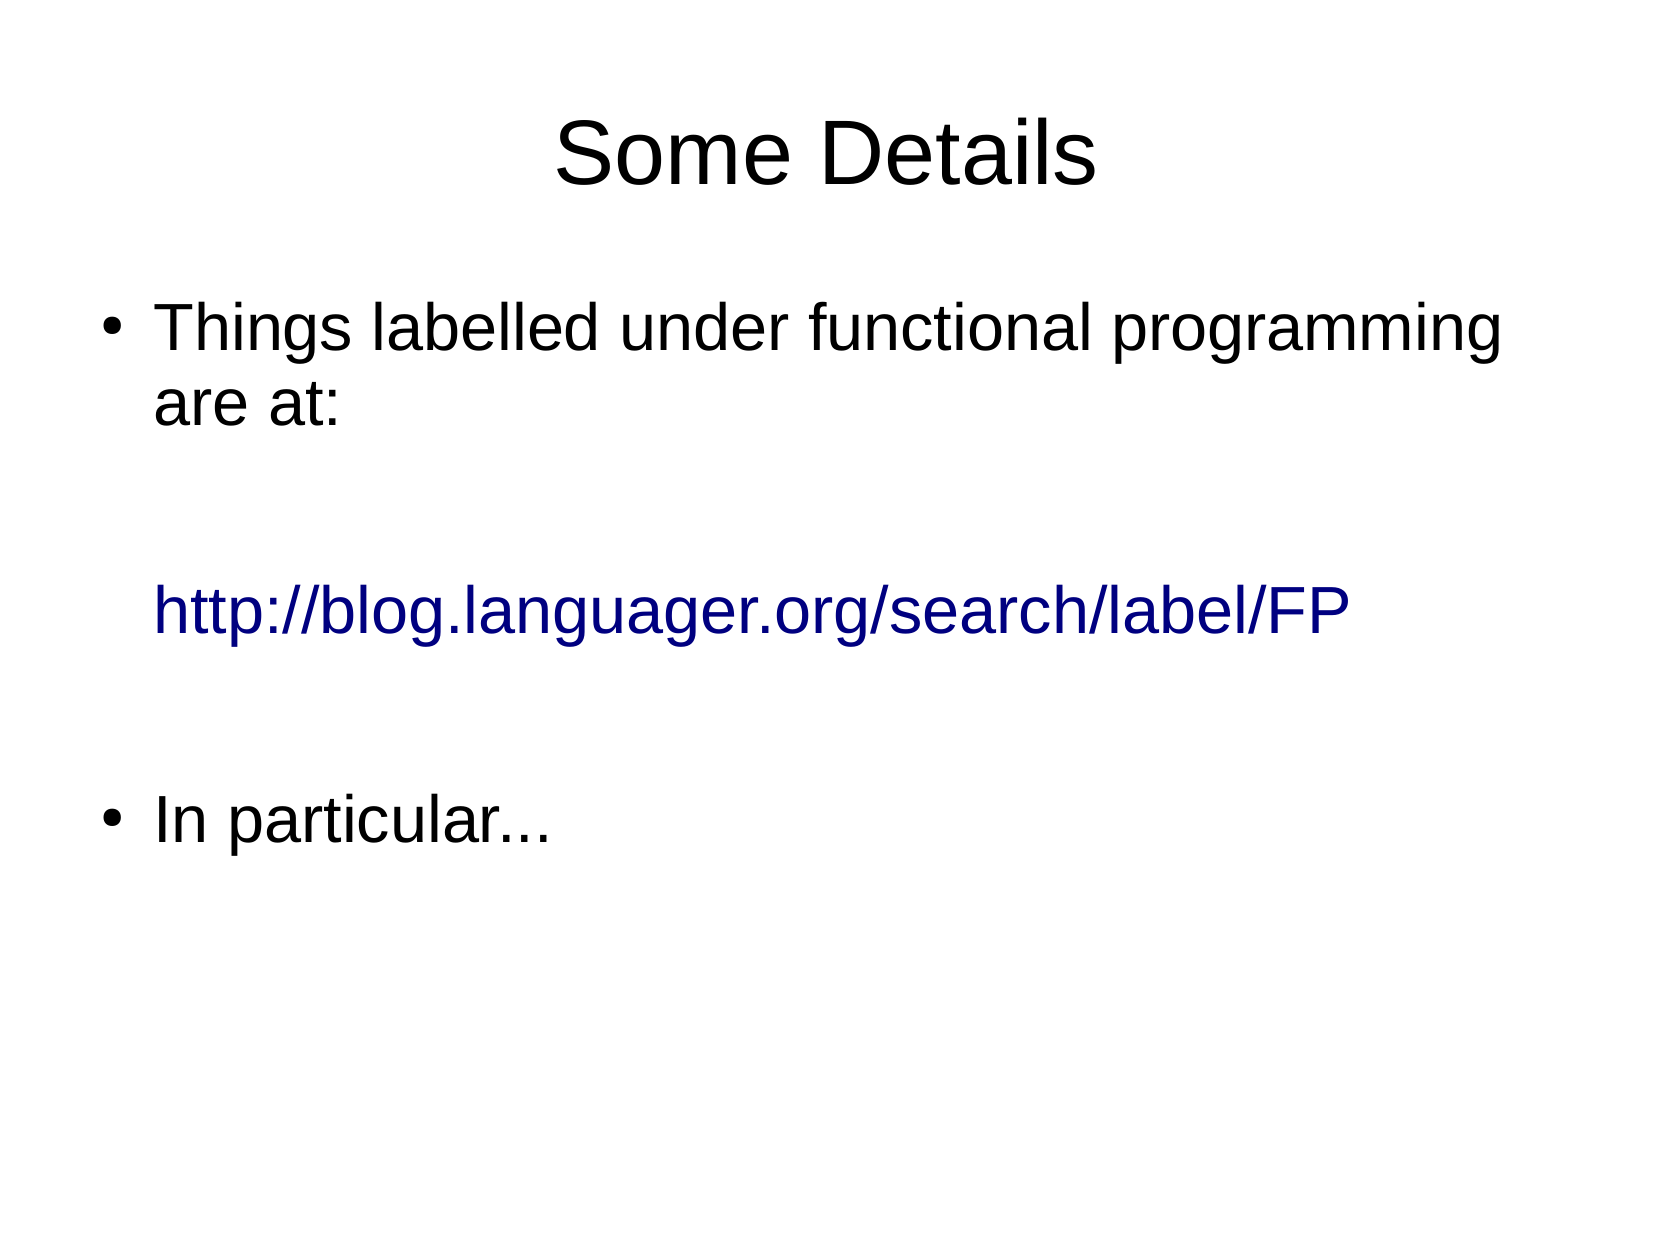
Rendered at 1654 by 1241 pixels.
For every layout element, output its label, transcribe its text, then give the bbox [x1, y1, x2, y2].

list Things labelled under functional programming are at: http://blog.languager.org/search/label/FP In particular... [82, 290, 1571, 1010]
title Some Details [82, 49, 1571, 257]
